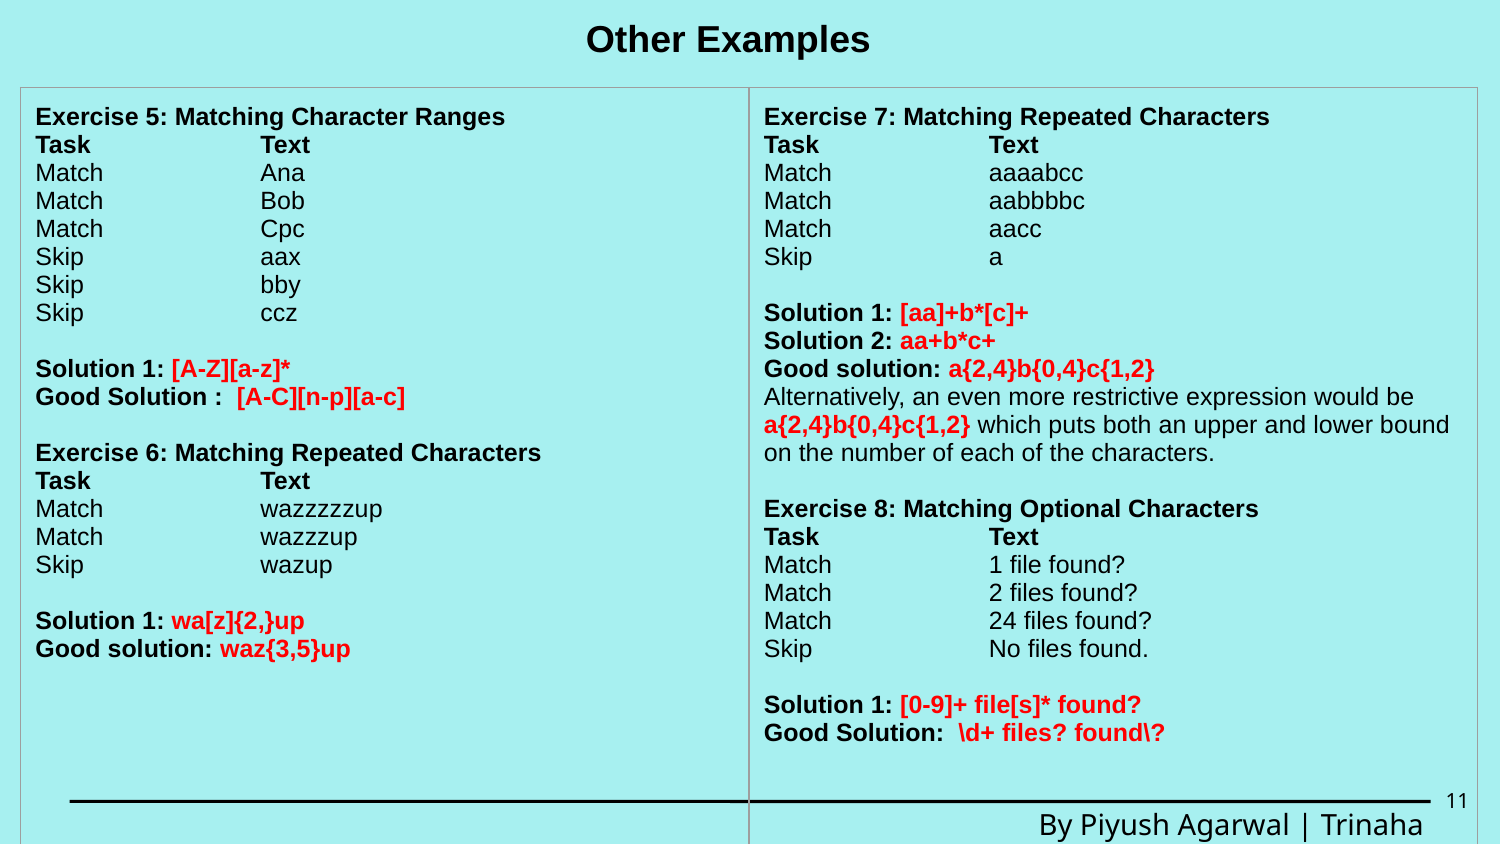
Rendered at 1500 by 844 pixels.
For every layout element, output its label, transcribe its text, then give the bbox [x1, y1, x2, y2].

table_header Exercise 5: Matching Character Ranges Task Text Match Ana Match Bob Match Cpc Skip aax Skip bby Skip ccz Solution 1: [A-Z][a-z]* Good Solution : [A-C][n-p][a-c] Exercise 6: Matching Repeated Characters Task Text Match wazzzzzup Match wazzzup Skip wazup Solution 1: wa[z]{2,}up Good solution: waz{3,5}up [21, 88, 748, 844]
slide_number <number> [1478, 769, 1484, 834]
table_header Exercise 7: Matching Repeated Characters Task Text Match aaaabcc Match aabbbbc Match aacc Skip a Solution 1: [aa]+b*[c]+ Solution 2: aa+b*c+ Good solution: a{2,4}b{0,4}c{1,2} Alternatively, an even more restrictive expression would be a{2,4}b{0,4}c{1,2} which puts both an upper and lower bound on the number of each of the characters. Exercise 8: Matching Optional Characters Task Text Match 1 file found? Match 2 files found? Match 24 files found? Skip No files found. Solution 1: [0-9]+ file[s]* found? Good Solution: \d+ files? found\? [750, 88, 1477, 844]
text_box Other Examples [0, 0, 1457, 765]
